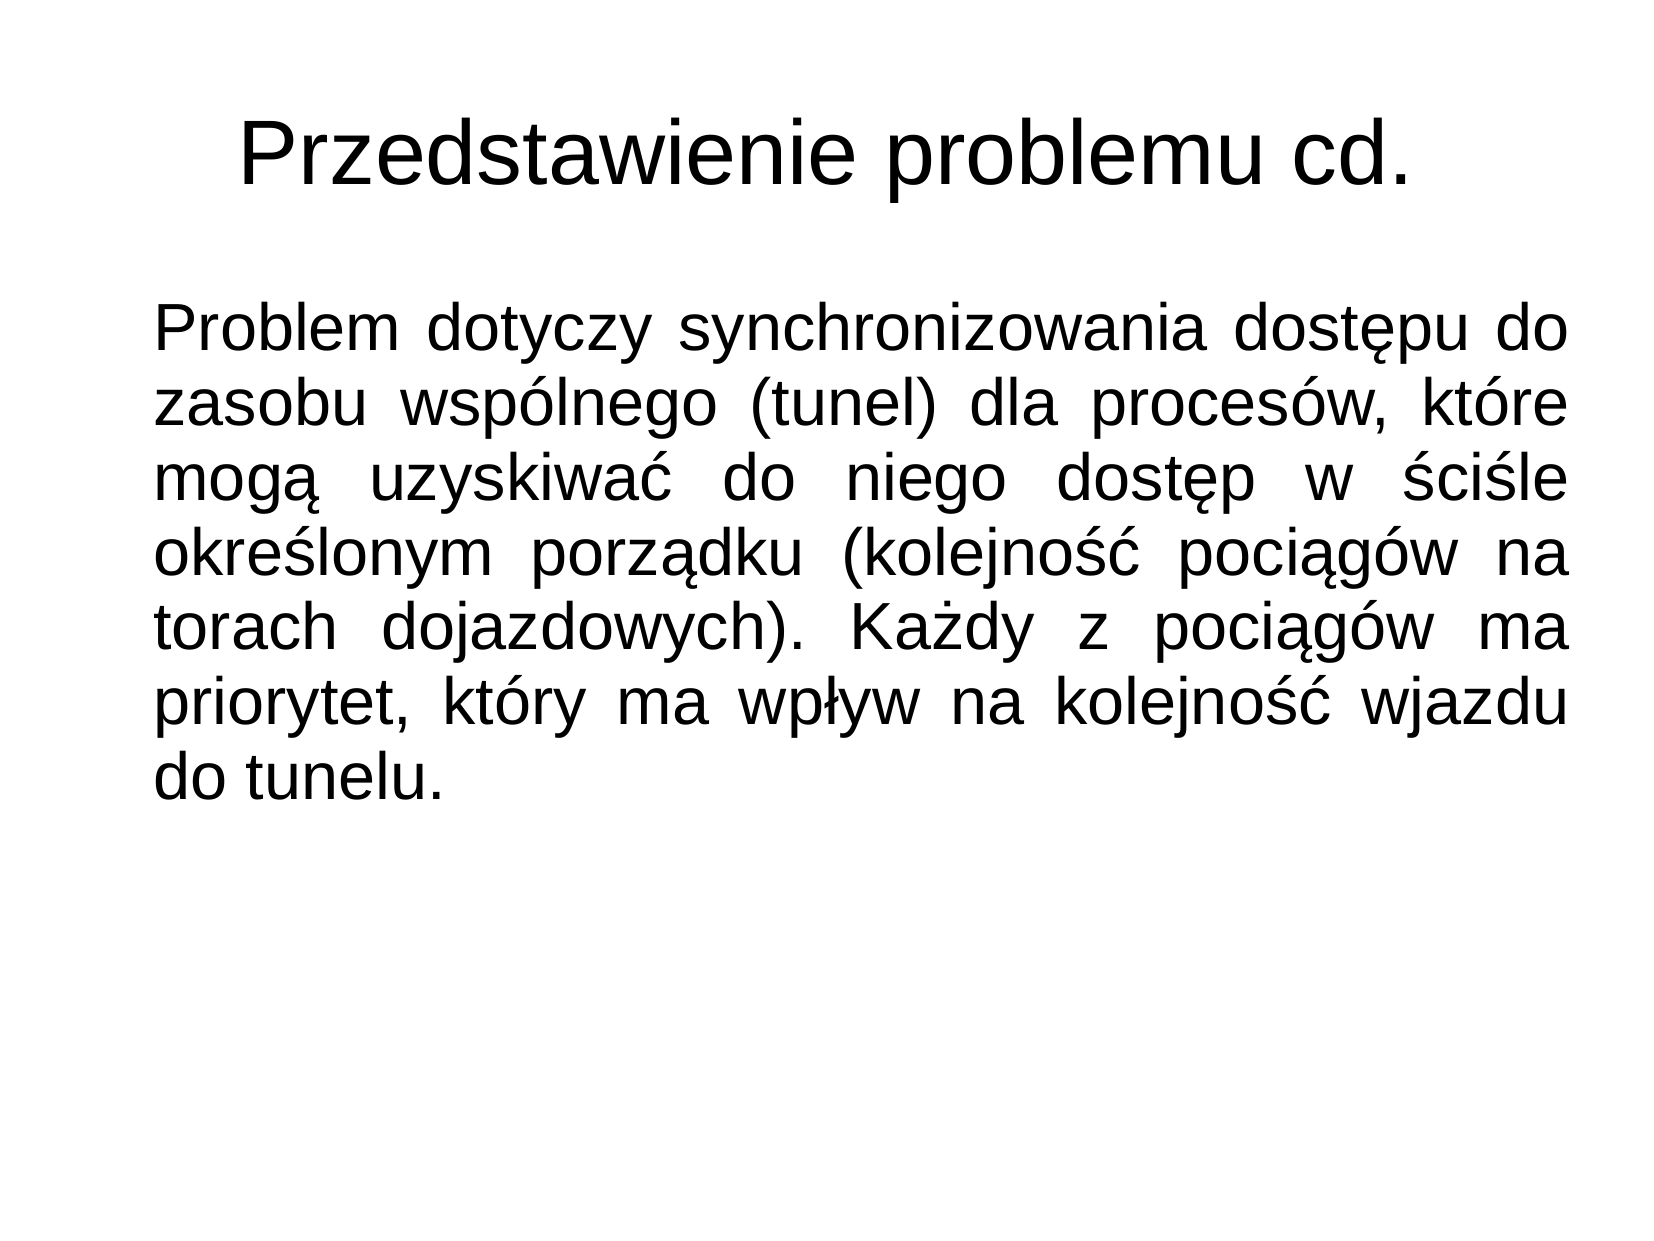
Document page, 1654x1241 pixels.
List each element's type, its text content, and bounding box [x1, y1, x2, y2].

list Problem dotyczy synchronizowania dostępu do zasobu wspólnego (tunel) dla procesów, które mogą uzyskiwać do niego dostęp w ściśle określonym porządku (kolejność pociągów na torach dojazdowych). Każdy z pociągów ma priorytet, który ma wpływ na kolejność wjazdu do tunelu. [82, 290, 1571, 1109]
title Przedstawienie problemu cd. [82, 49, 1571, 257]
